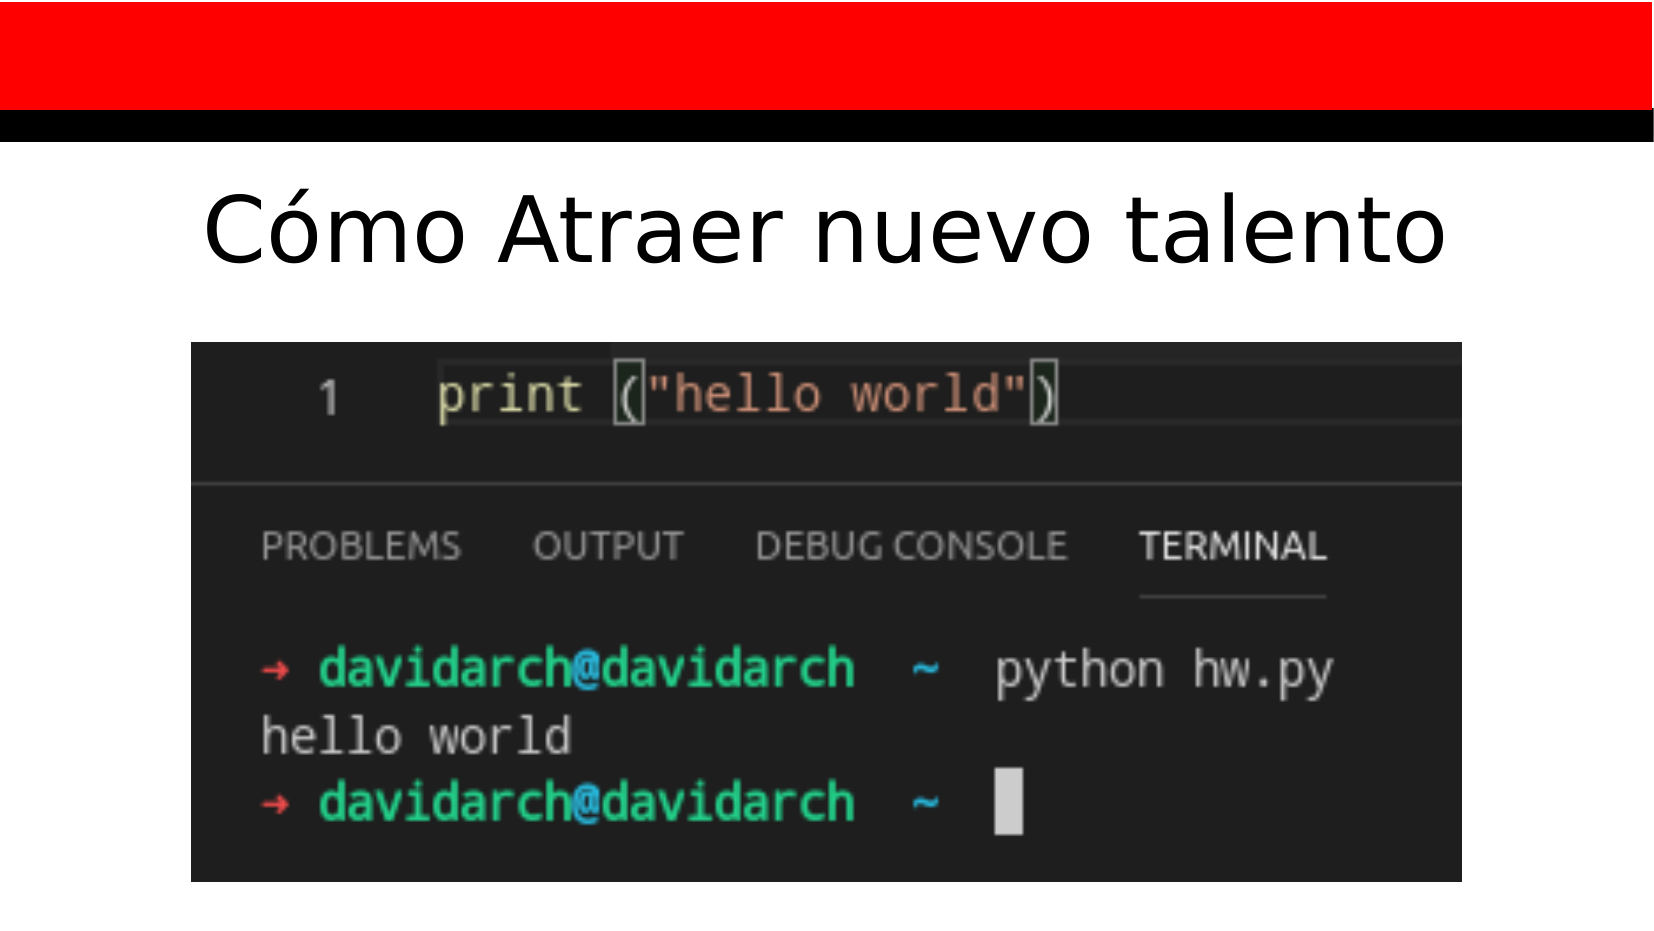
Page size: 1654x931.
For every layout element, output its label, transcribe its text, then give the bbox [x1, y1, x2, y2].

title Cómo Atraer nuevo talento [82, 41, 1571, 421]
picture [0, 0, 1654, 931]
